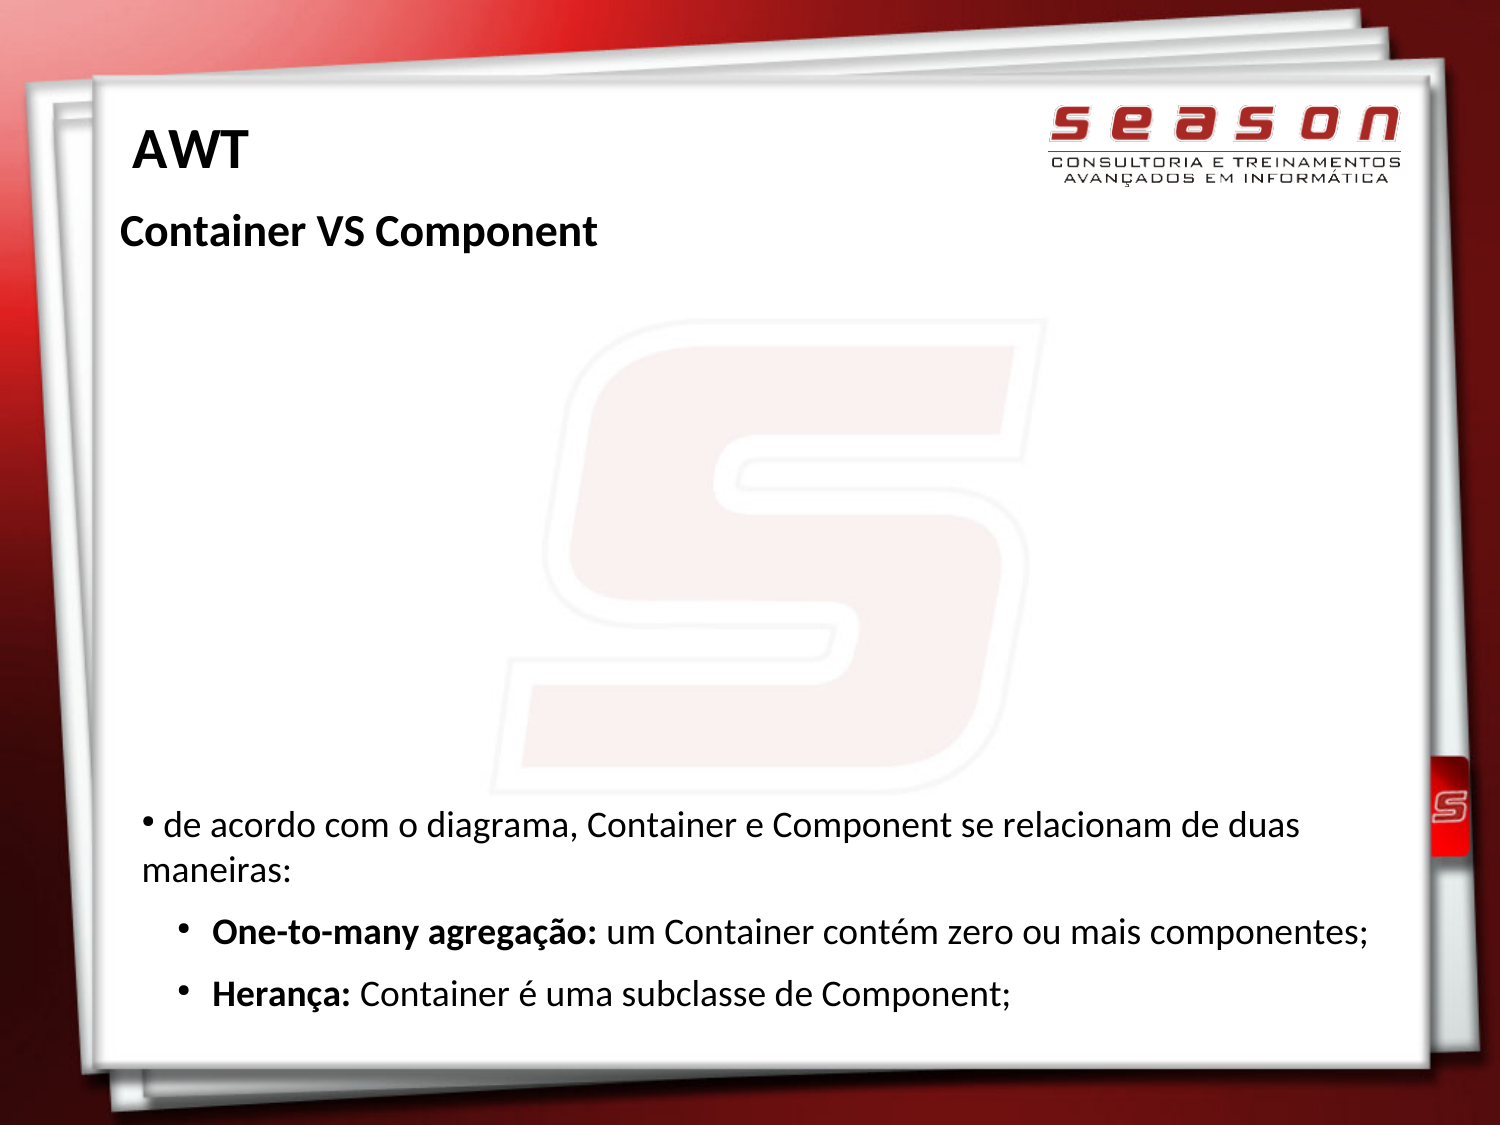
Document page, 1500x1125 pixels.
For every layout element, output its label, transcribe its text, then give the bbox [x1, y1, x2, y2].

picture [0, 0, 1500, 1125]
text_box de acordo com o diagrama, Container e Component se relacionam de duas maneiras: One-to-many agregação: um Container contém zero ou mais componentes; Herança: Container é uma subclasse de Component; [141, 777, 1382, 1037]
title AWT [118, 33, 1394, 257]
text_box Container VS Component [119, 200, 1240, 256]
